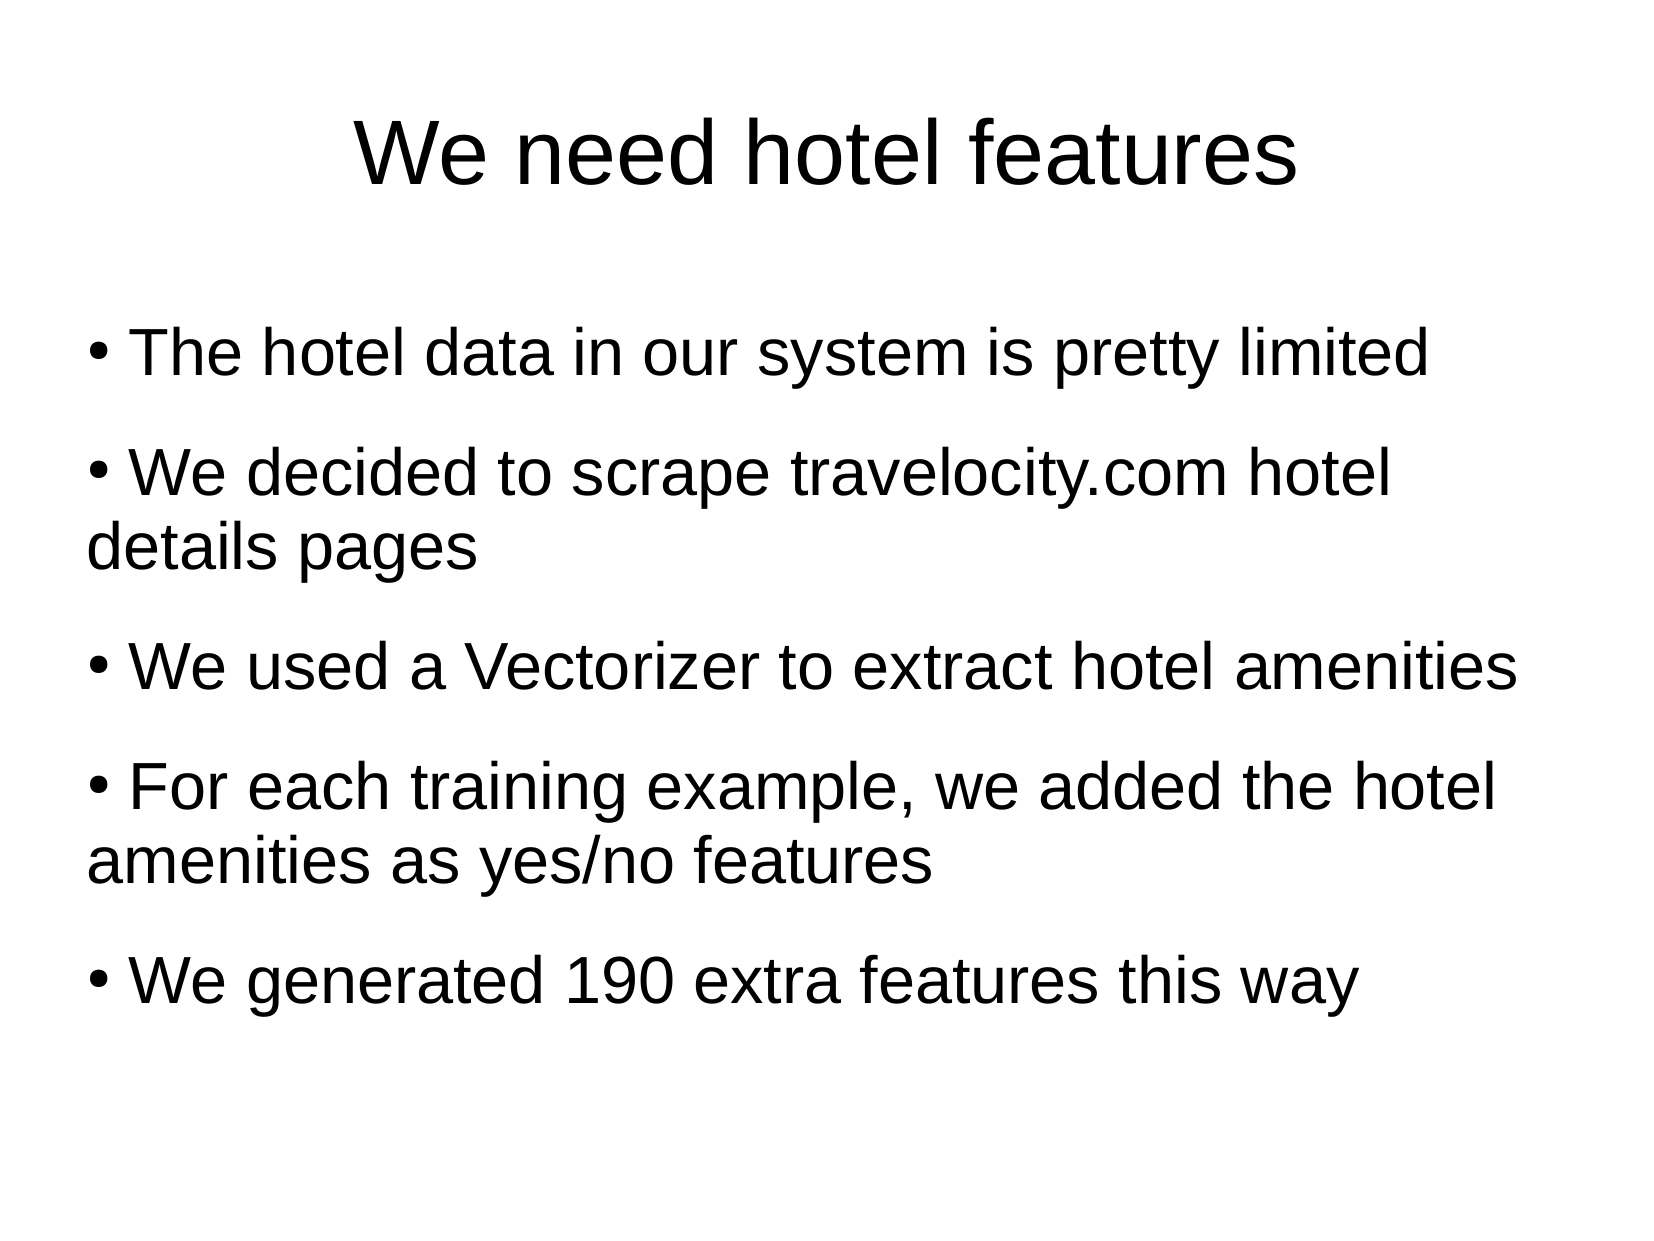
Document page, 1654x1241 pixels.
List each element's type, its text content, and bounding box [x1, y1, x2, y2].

subtitle The hotel data in our system is pretty limited We decided to scrape travelocity.com hotel details pages We used a Vectorizer to extract hotel amenities For each training example, we added the hotel amenities as yes/no features We generated 190 extra features this way [86, 314, 1576, 1019]
title We need hotel features [82, 49, 1571, 257]
